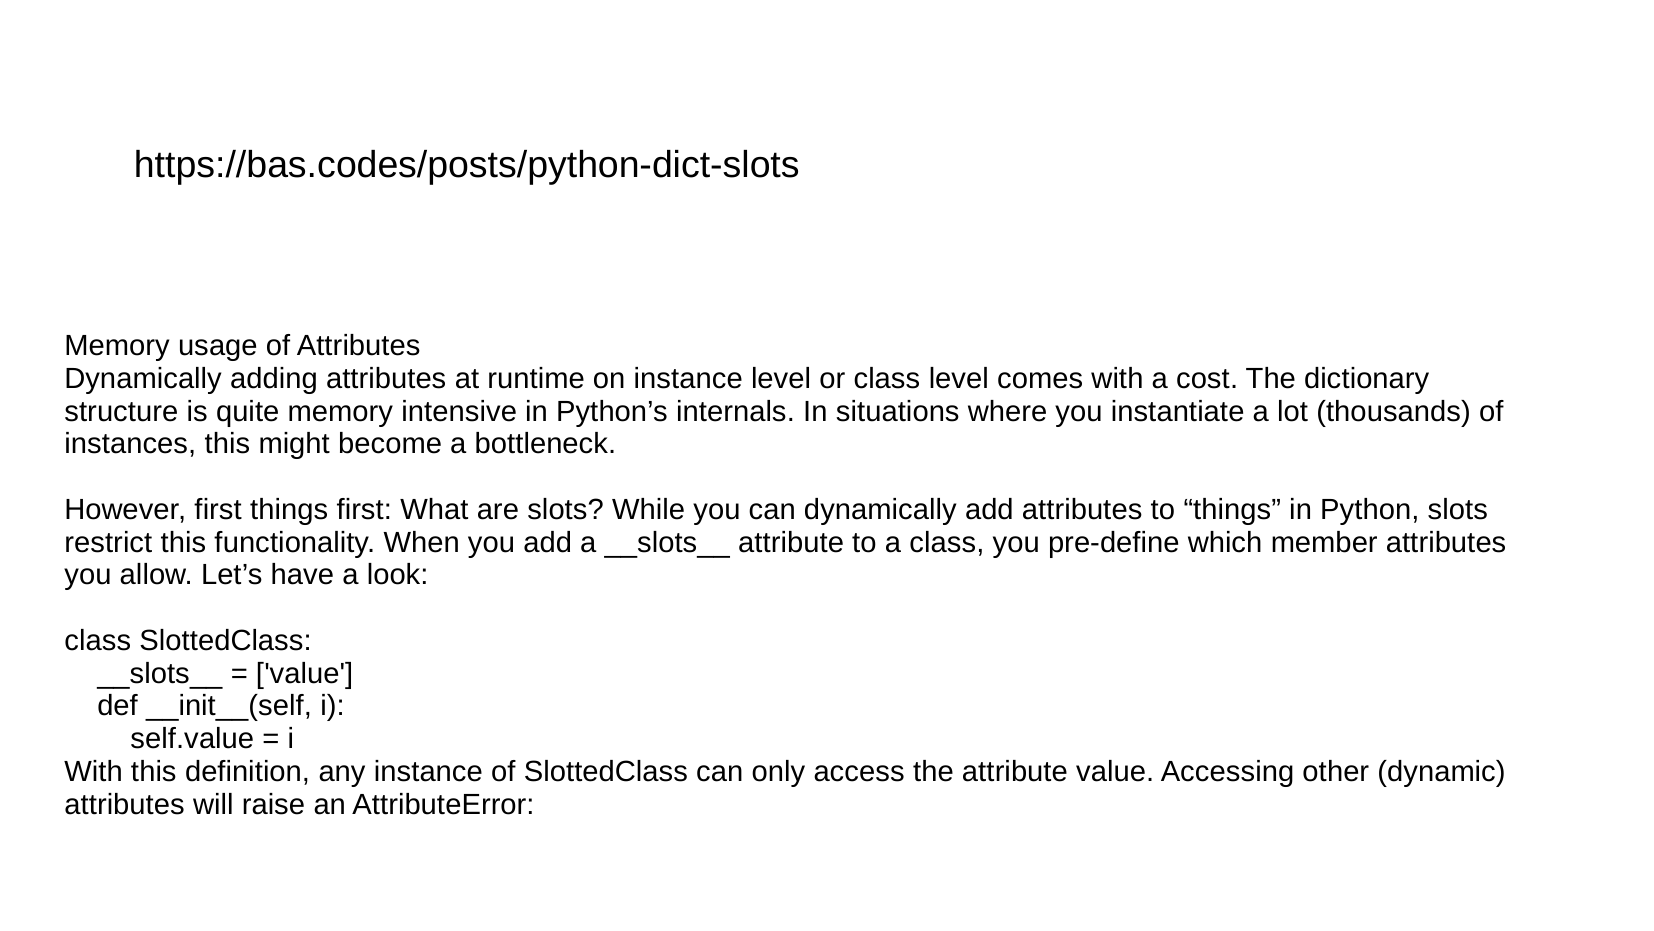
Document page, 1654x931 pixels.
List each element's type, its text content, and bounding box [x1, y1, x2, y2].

text_box Memory usage of Attributes Dynamically adding attributes at runtime on instance level or class level comes with a cost. The dictionary structure is quite memory intensive in Python’s internals. In situations where you instantiate a lot (thousands) of instances, this might become a bottleneck. However, first things first: What are slots? While you can dynamically add attributes to “things” in Python, slots restrict this functionality. When you add a __slots__ attribute to a class, you pre-define which member attributes you allow. Let’s have a look: class SlottedClass: __slots__ = ['value'] def __init__(self, i): self.value = i With this definition, any instance of SlottedClass can only access the attribute value. Accessing other (dynamic) attributes will raise an AttributeError: [49, 321, 1566, 828]
text_box https://bas.codes/posts/python-dict-slots [119, 136, 816, 194]
